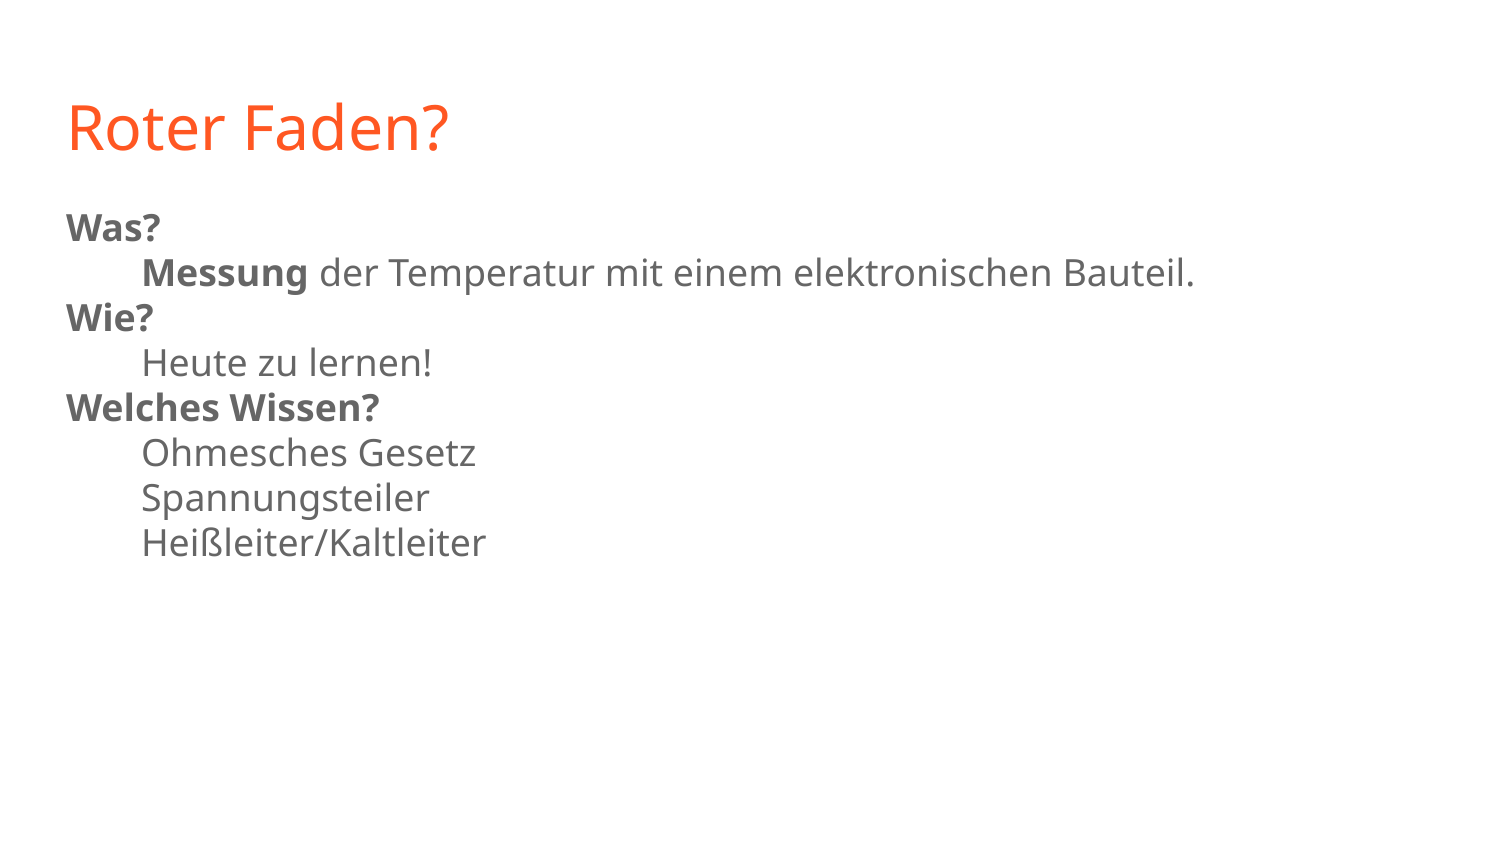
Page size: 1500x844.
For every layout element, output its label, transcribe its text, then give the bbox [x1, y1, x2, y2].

title Roter Faden? [51, 72, 1449, 167]
list Was? Messung der Temperatur mit einem elektronischen Bauteil. Wie? Heute zu lernen! Welches Wissen? Ohmesches Gesetz Spannungsteiler Heißleiter/Kaltleiter [51, 189, 1449, 750]
